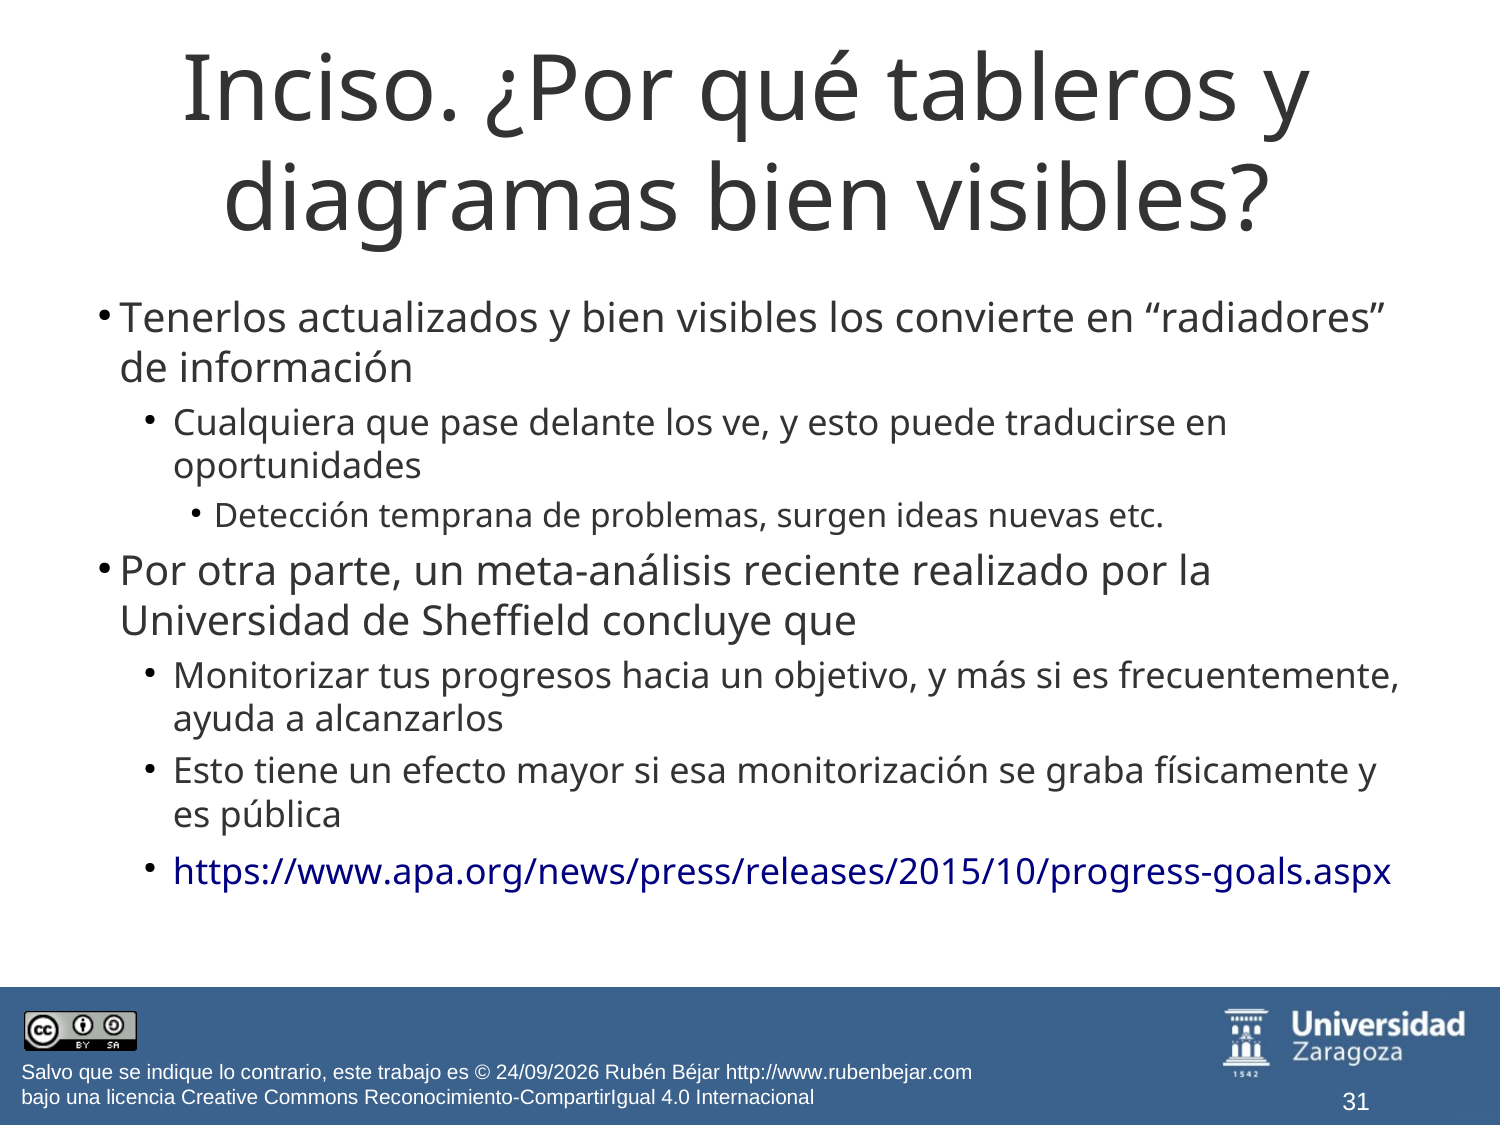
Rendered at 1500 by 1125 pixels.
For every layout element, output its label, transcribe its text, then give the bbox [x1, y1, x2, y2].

picture [0, 987, 1500, 1125]
title Inciso. ¿Por qué tableros y diagramas bien visibles? [74, 21, 1420, 257]
list Tenerlos actualizados y bien visibles los convierte en “radiadores” de información Cualquiera que pase delante los ve, y esto puede traducirse en oportunidades Detección temprana de problemas, surgen ideas nuevas etc. Por otra parte, un meta-análisis reciente realizado por la Universidad de Sheffield concluye que Monitorizar tus progresos hacia un objetivo, y más si es frecuentemente, ayuda a alcanzarlos Esto tiene un efecto mayor si esa monitorización se graba físicamente y es pública https://www.apa.org/news/press/releases/2015/10/progress-goals.aspx [82, 283, 1418, 957]
